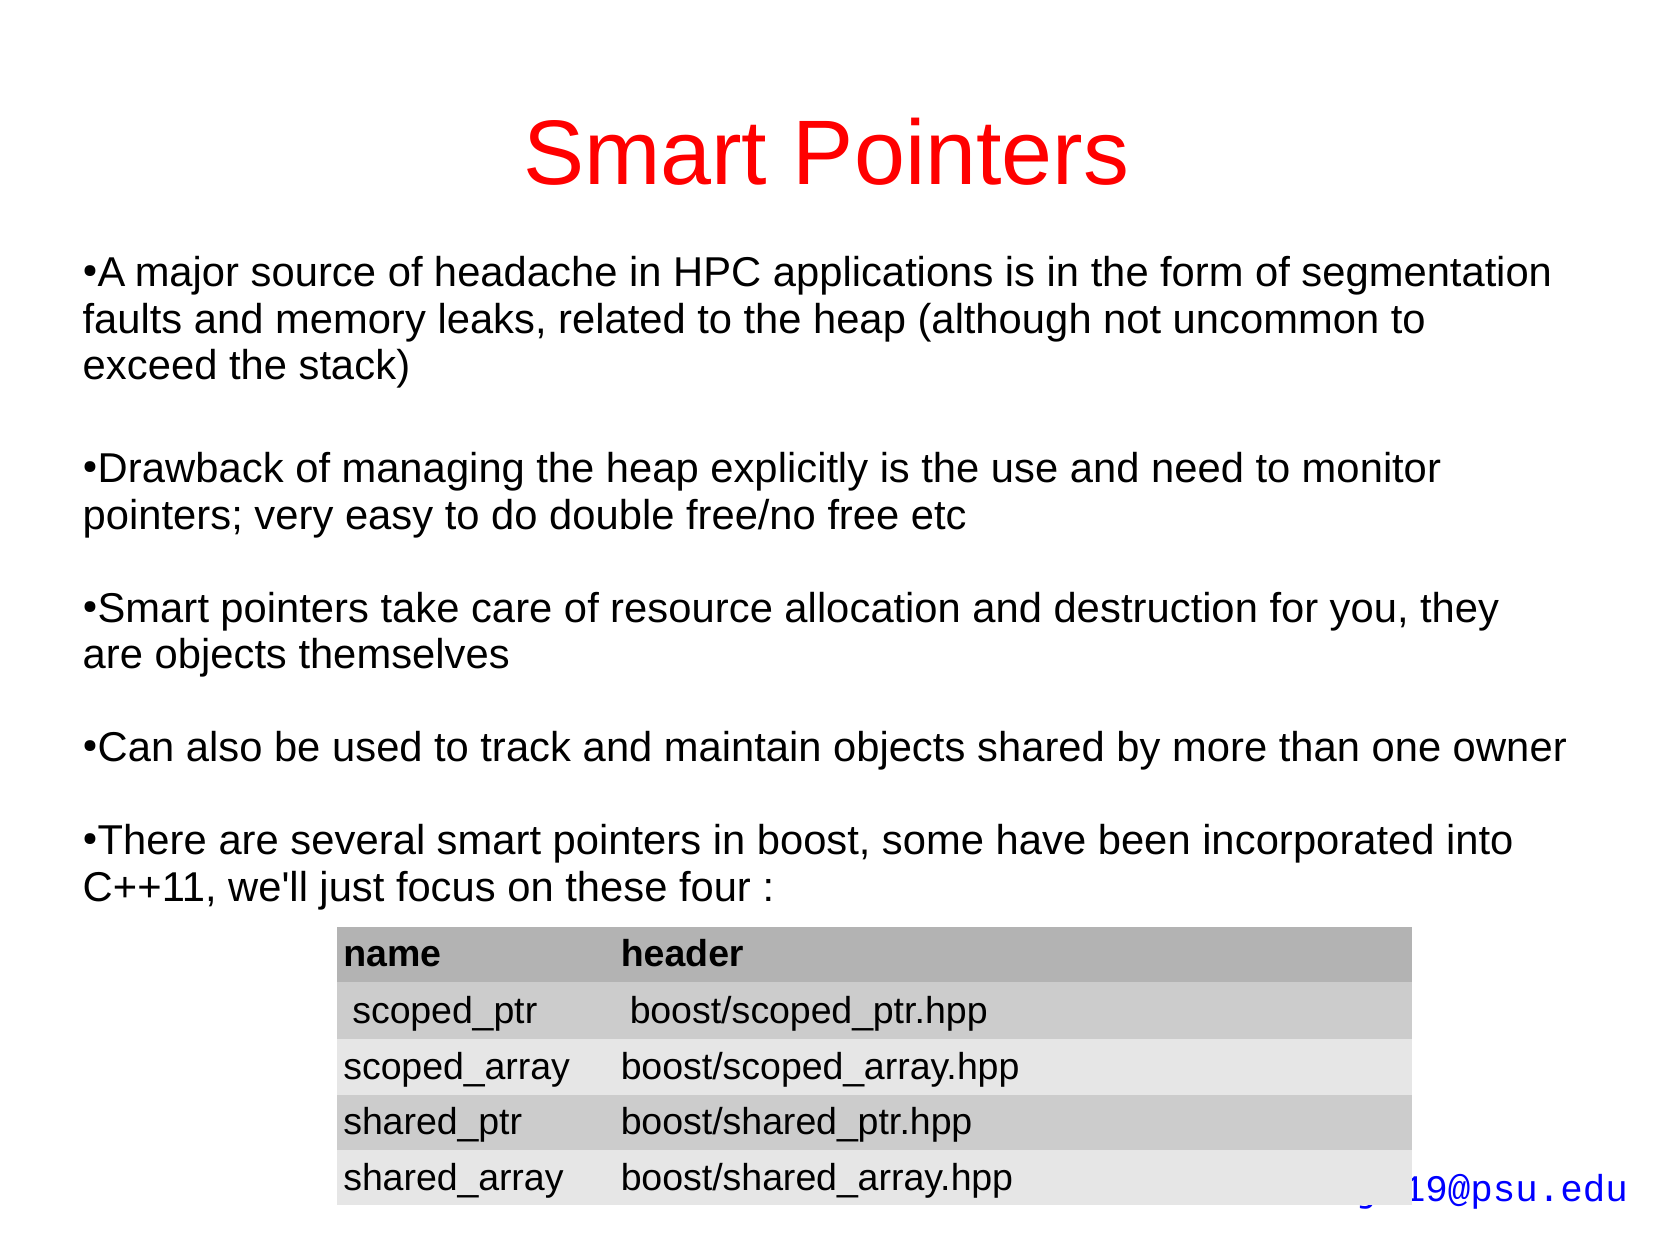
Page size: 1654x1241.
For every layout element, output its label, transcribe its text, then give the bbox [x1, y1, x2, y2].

text_box wjb19@psu.edu [1320, 1162, 1643, 1220]
title Smart Pointers [82, 49, 1571, 248]
subtitle A major source of headache in HPC applications is in the form of segmentation faults and memory leaks, related to the heap (although not uncommon to exceed the stack) Drawback of managing the heap explicitly is the use and need to monitor pointers; very easy to do double free/no free etc Smart pointers take care of resource allocation and destruction for you, they are objects themselves Can also be used to track and maintain objects shared by more than one owner There are several smart pointers in boost, some have been incorporated into C++11, we'll just focus on these four : [82, 248, 1571, 1068]
table_cell boost/shared_array.hpp [615, 1150, 1412, 1205]
table_cell shared_array [337, 1150, 615, 1205]
table_cell scoped_array [337, 1039, 615, 1095]
table_cell boost/scoped_array.hpp [615, 1039, 1412, 1095]
table_cell boost/shared_ptr.hpp [615, 1095, 1412, 1150]
table_cell scoped_ptr [337, 982, 615, 1039]
table_cell boost/scoped_ptr.hpp [615, 982, 1412, 1039]
table_cell shared_ptr [337, 1095, 615, 1150]
table_header name [337, 927, 615, 982]
table_header header [615, 927, 1412, 982]
